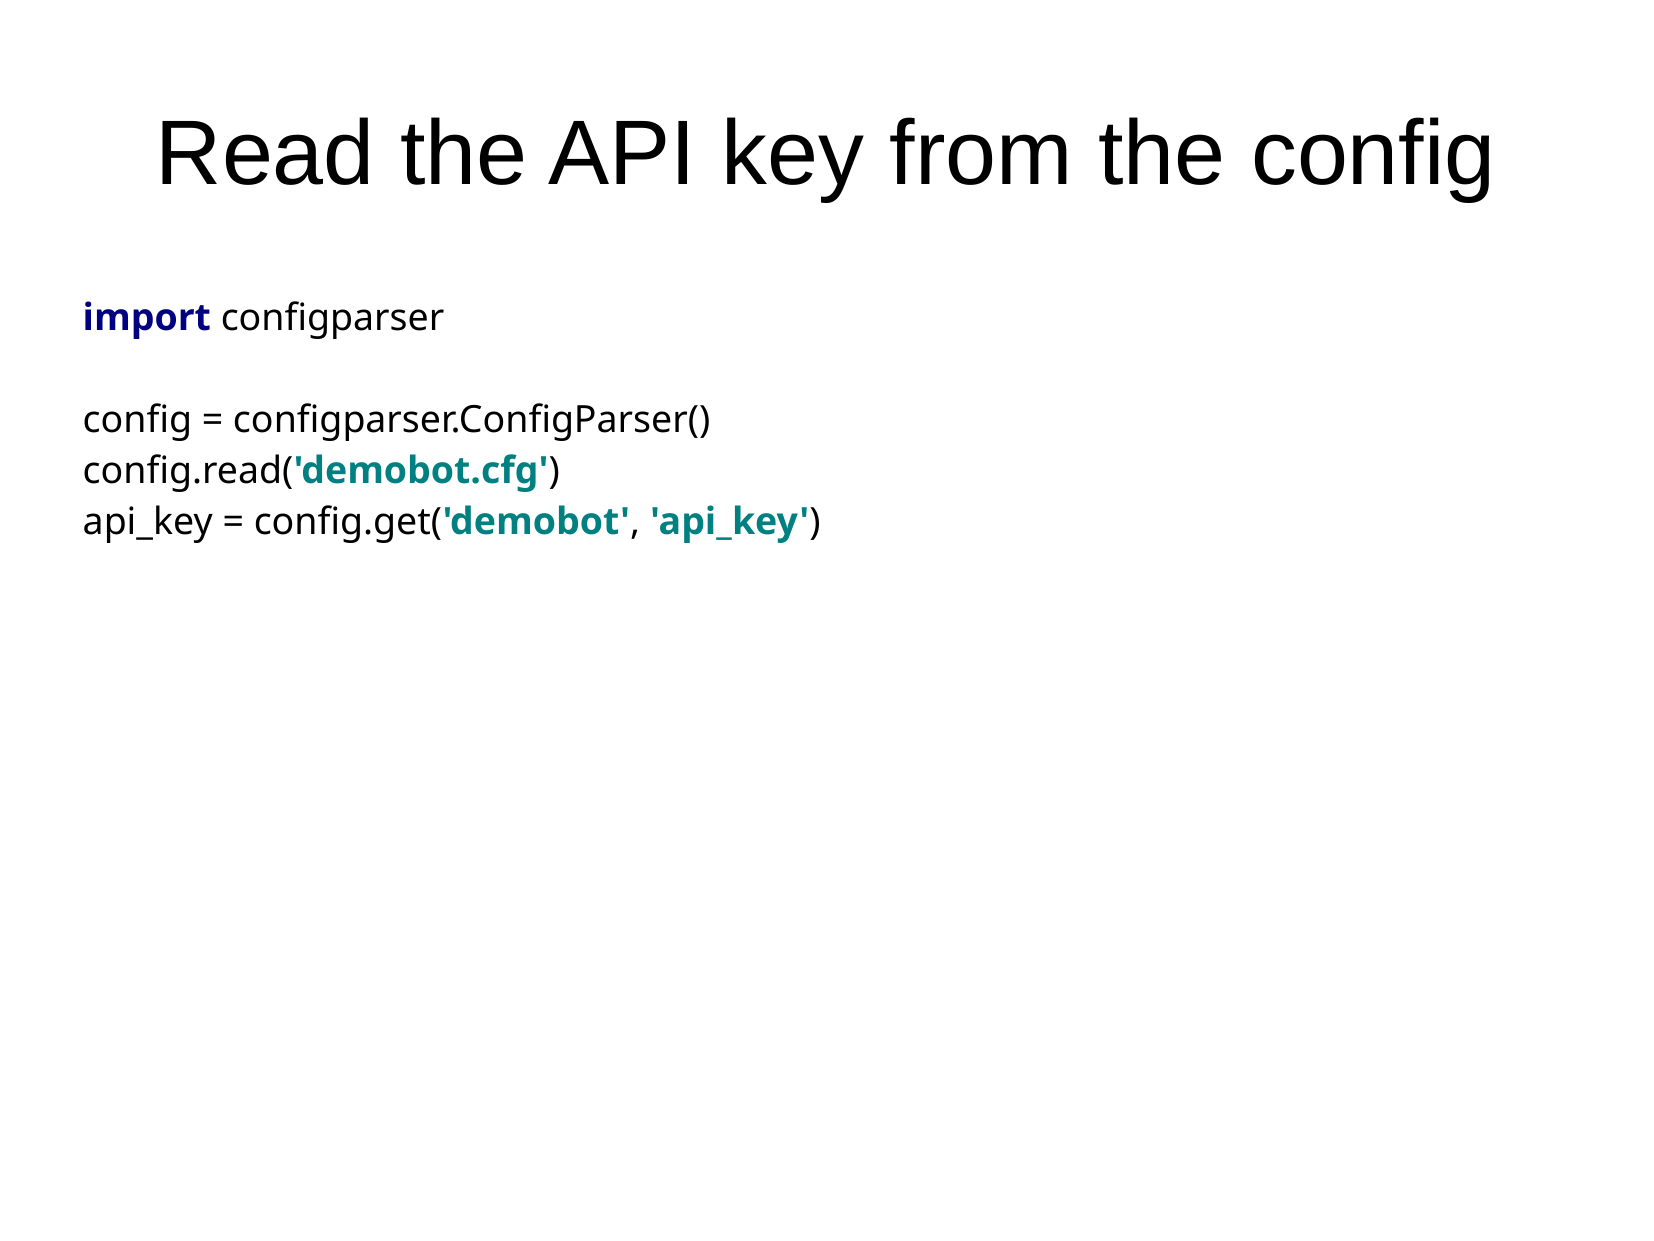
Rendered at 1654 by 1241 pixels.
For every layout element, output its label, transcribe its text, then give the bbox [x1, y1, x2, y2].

title Read the API key from the config [82, 49, 1571, 257]
list import configparser config = configparser.ConfigParser() config.read('demobot.cfg') api_key = config.get('demobot', 'api_key') [82, 290, 1571, 1010]
